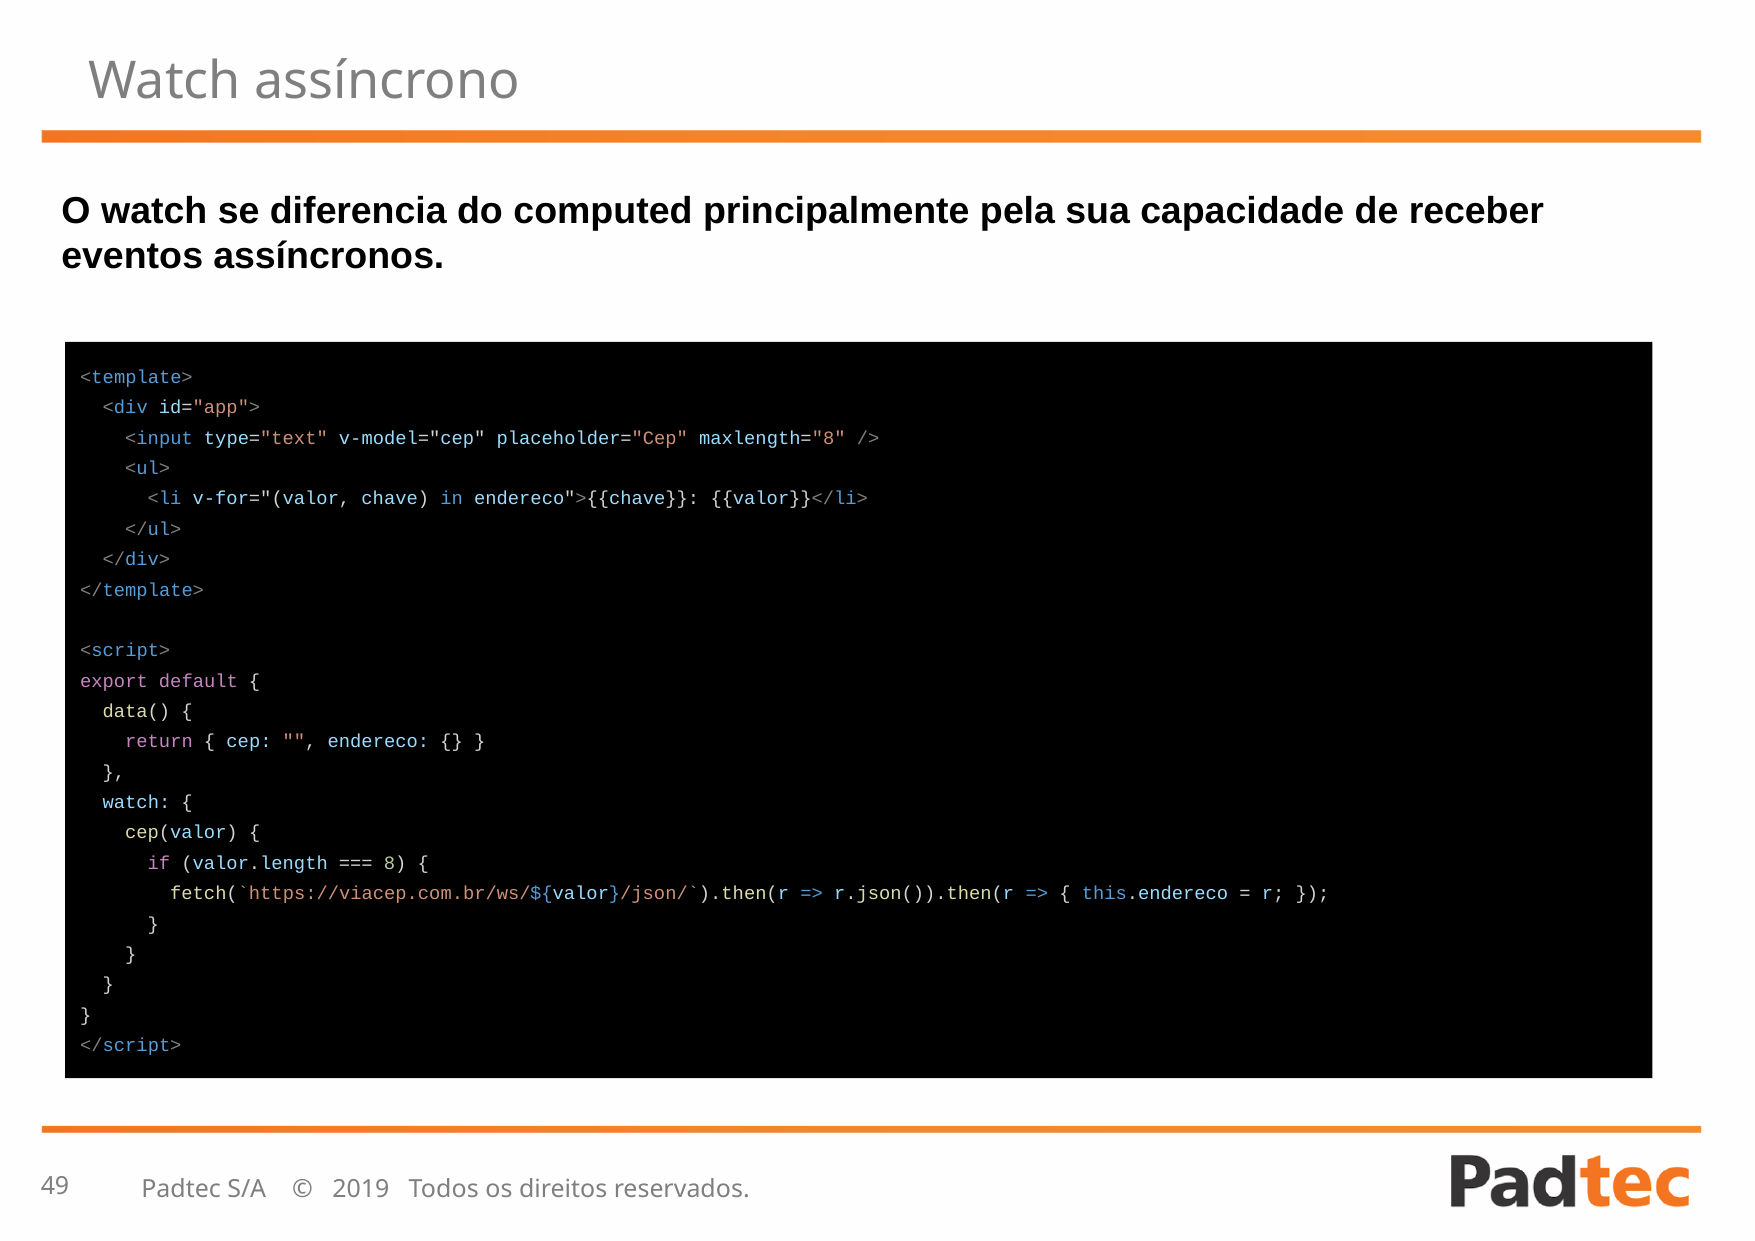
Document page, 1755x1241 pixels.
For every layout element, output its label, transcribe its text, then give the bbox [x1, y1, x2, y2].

picture [0, 0, 1755, 1241]
text_box O watch se diferencia do computed principalmente pela sua capacidade de receber eventos assíncronos. [46, 171, 1688, 296]
title Watch assíncrono [73, 29, 1653, 127]
text_box <template> <div id="app"> <input type="text" v-model="cep" placeholder="Cep" maxlength="8" /> <ul> <li v-for="(valor, chave) in endereco">{{chave}}: {{valor}}</li> </ul> </div> </template> <script> export default { data() { return { cep: "", endereco: {} } }, watch: { cep(valor) { if (valor.length === 8) { fetch(`https://viacep.com.br/ws/${valor}/json/`).then(r => r.json()).then(r => { this.endereco = r; }); } } } } </script> [65, 341, 1653, 1079]
